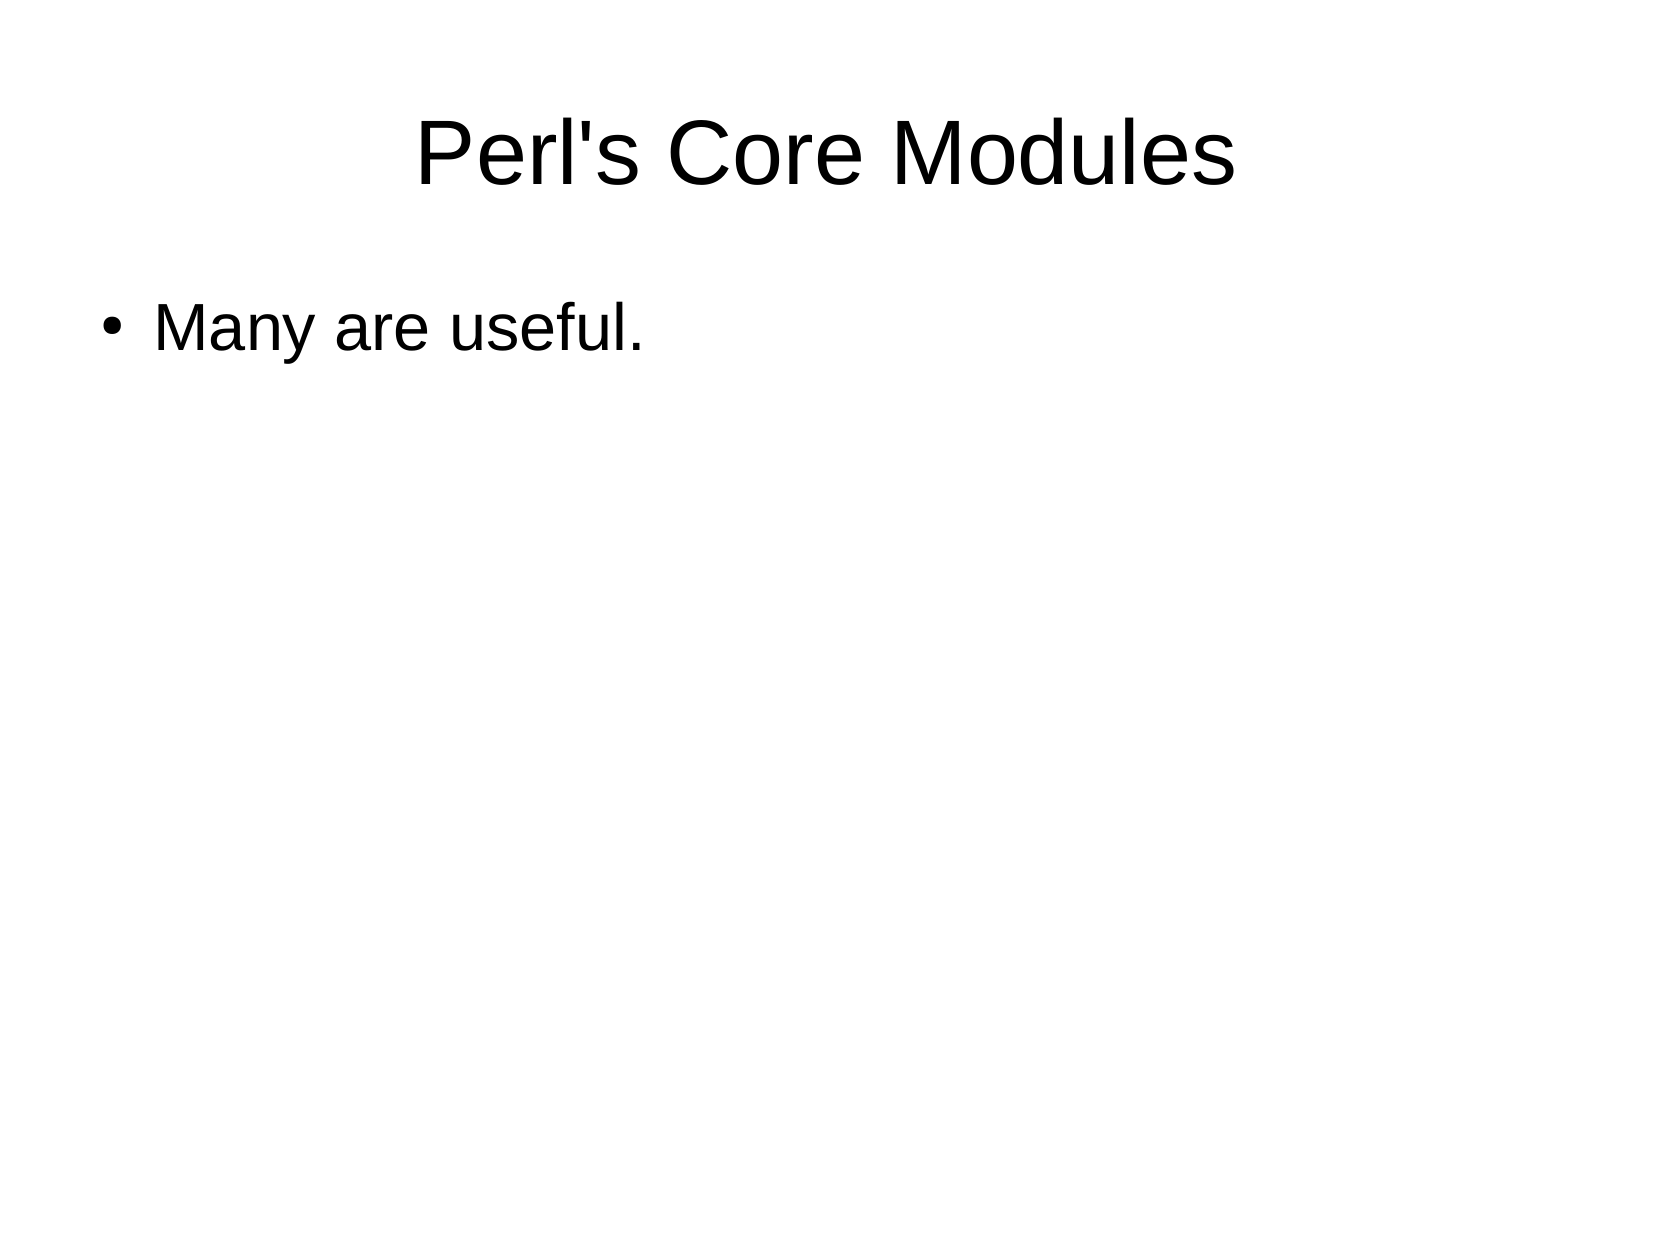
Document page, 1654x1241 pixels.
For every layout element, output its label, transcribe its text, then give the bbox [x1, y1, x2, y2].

list Many are useful. [82, 290, 1571, 1010]
title Perl's Core Modules [82, 49, 1571, 257]
